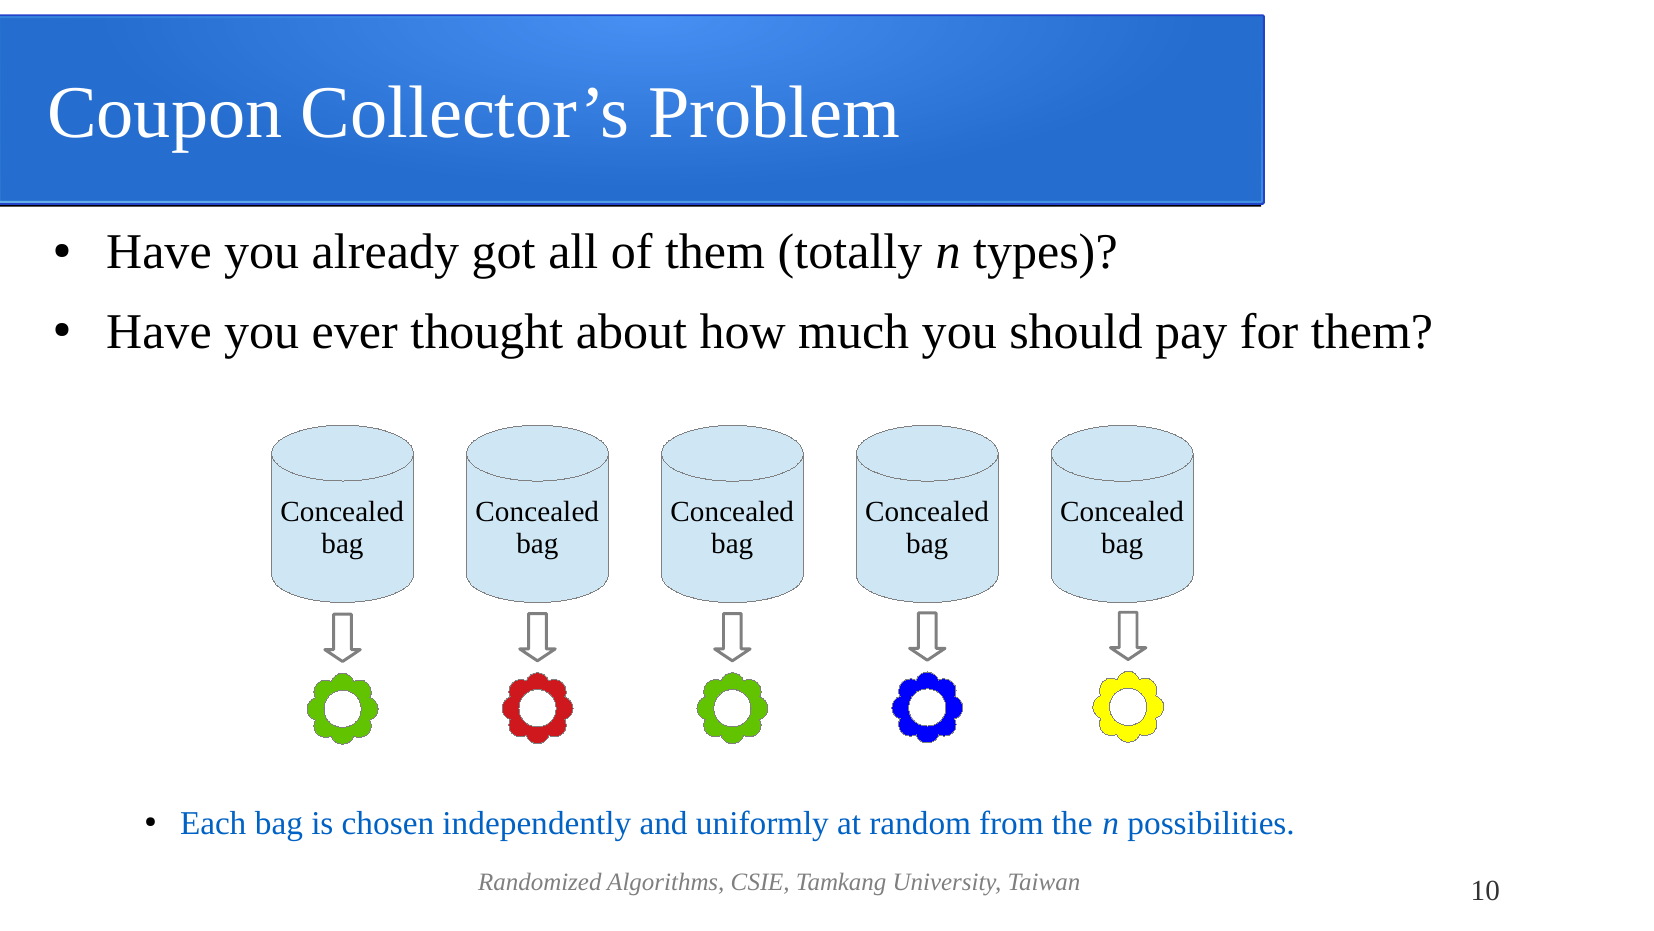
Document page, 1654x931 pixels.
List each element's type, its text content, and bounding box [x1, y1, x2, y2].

text_box [909, 612, 946, 661]
text_box [307, 673, 379, 745]
text_box [696, 672, 768, 744]
text_box Concealed bag [856, 425, 999, 603]
text_box Concealed bag [271, 425, 414, 603]
list Have you already got all of them (totally n types)? Have you ever thought about how much you should pay for them? [35, 224, 1524, 764]
text_box [324, 614, 361, 662]
text_box Concealed bag [661, 425, 804, 603]
text_box Each bag is chosen independently and uniformly at random from the n possibilities. [129, 797, 1430, 887]
text_box [1110, 612, 1146, 660]
text_box [519, 613, 556, 661]
text_box [1092, 671, 1164, 743]
text_box [502, 672, 574, 744]
title Coupon Collector’s Problem [47, 35, 1199, 189]
text_box Concealed bag [1051, 425, 1194, 603]
text_box Concealed bag [466, 425, 609, 603]
text_box [891, 671, 963, 743]
text_box [714, 613, 751, 661]
